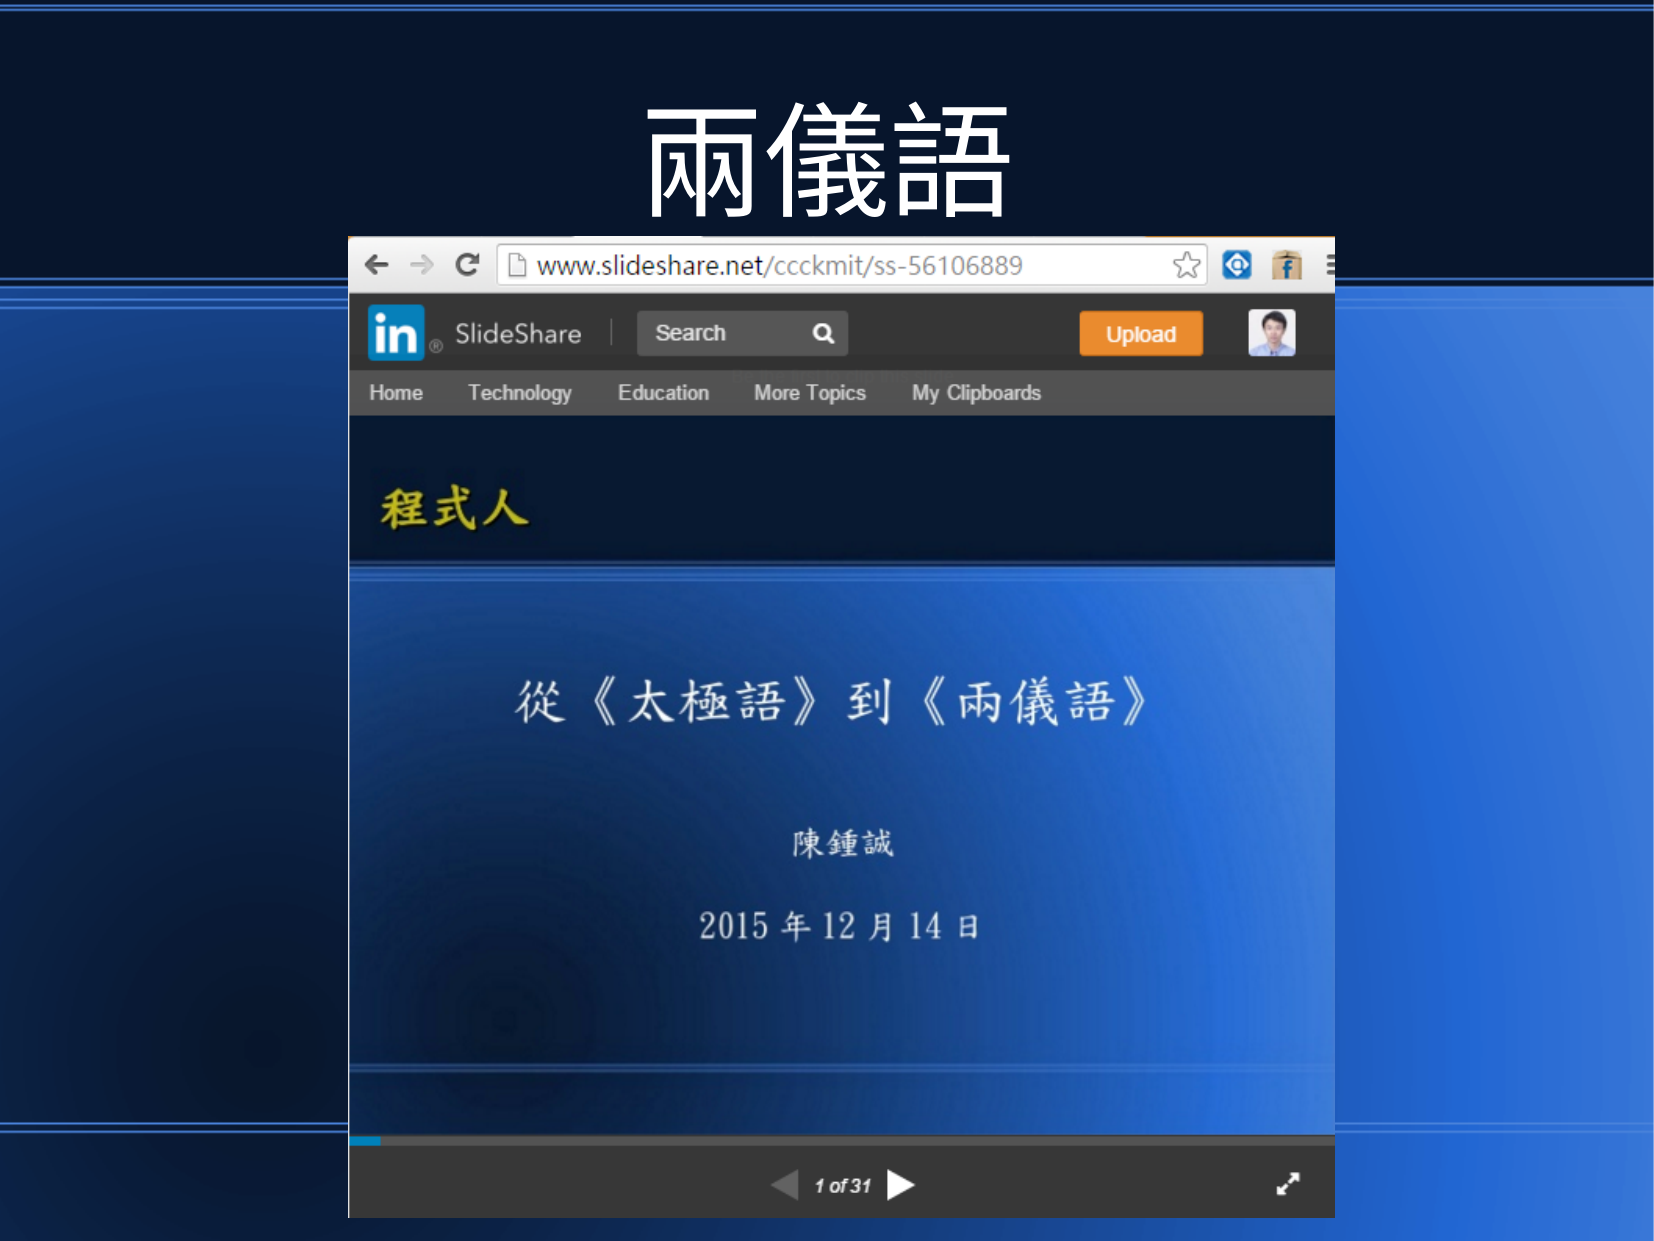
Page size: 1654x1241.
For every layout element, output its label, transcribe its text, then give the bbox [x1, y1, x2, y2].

picture [0, 0, 1654, 1241]
title 兩儀語 [82, 49, 1571, 257]
